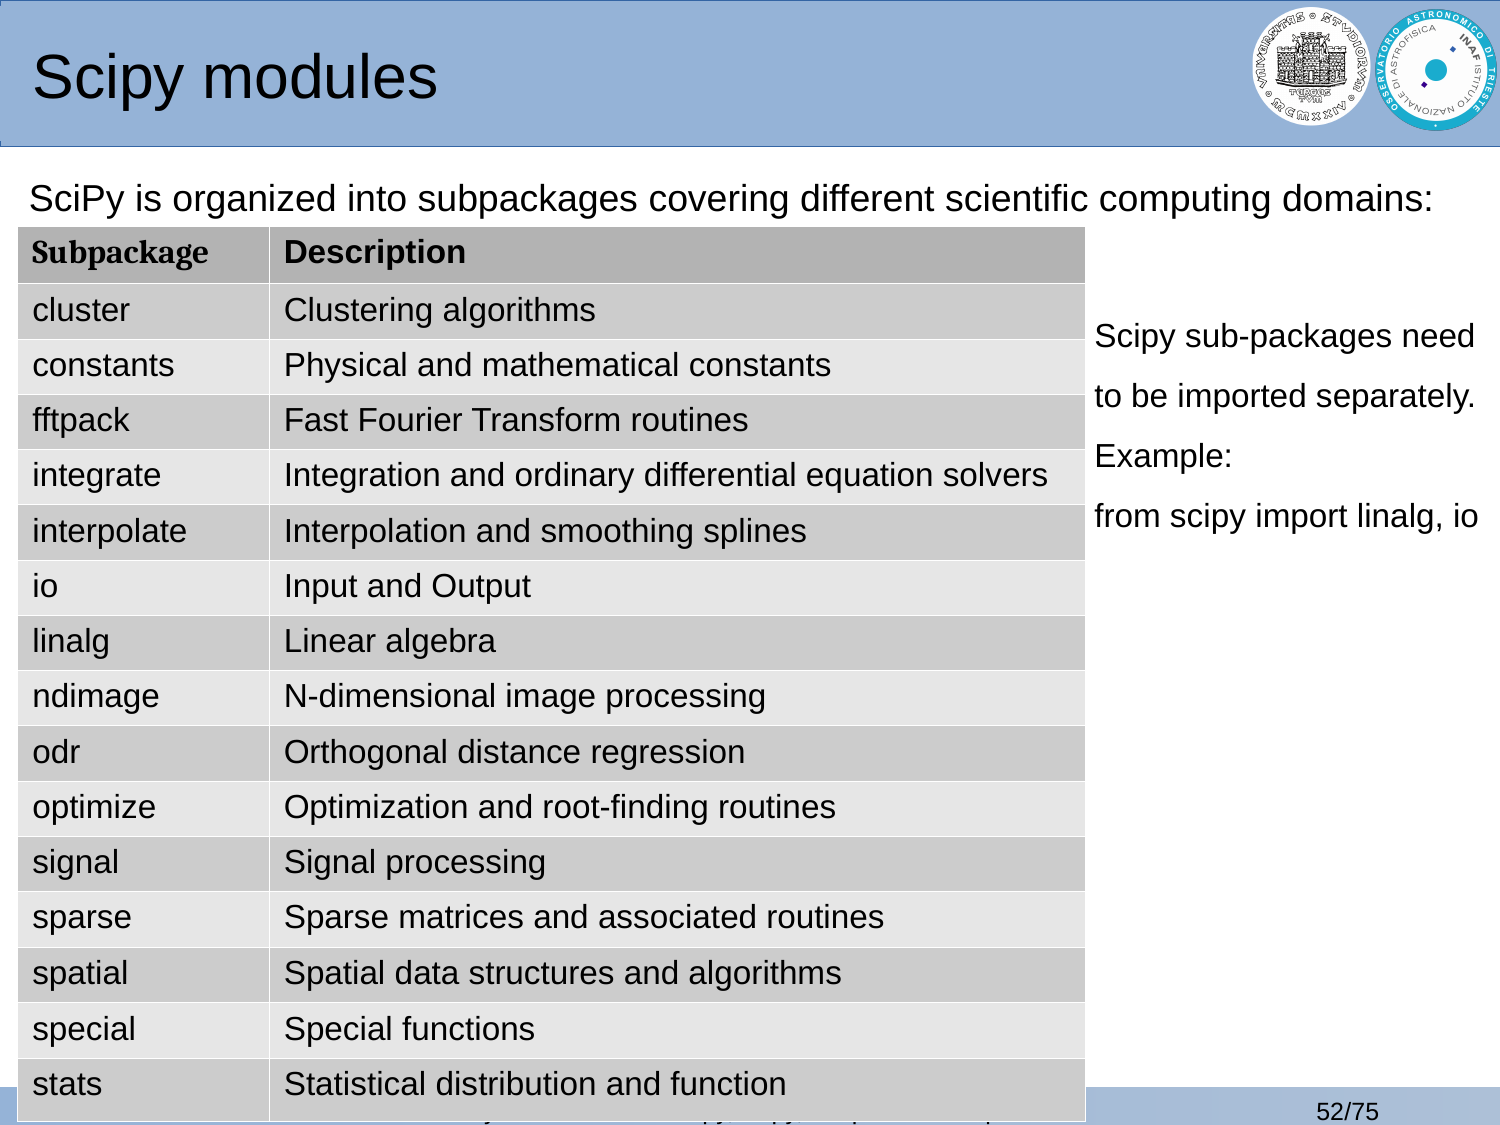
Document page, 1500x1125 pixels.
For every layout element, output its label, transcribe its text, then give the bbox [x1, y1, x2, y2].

table_cell N-dimensional image processing [270, 671, 1079, 725]
table_cell Sparse matrices and associated routines [270, 892, 1079, 947]
table_cell Special functions [270, 1003, 1079, 1058]
text_box Scipy modules [0, 5, 1253, 141]
table_cell Clustering algorithms [270, 284, 1079, 339]
table_cell Interpolation and smoothing splines [270, 505, 1079, 560]
table_cell Input and Output [270, 561, 1079, 615]
list SciPy is organized into subpackages covering different scientific computing domains: [14, 144, 1493, 1045]
table_header Description [270, 227, 1085, 283]
table_cell fftpack [18, 395, 269, 449]
picture [1253, 0, 1500, 156]
table_cell Integration and ordinary differential equation solvers [270, 450, 1079, 504]
table_cell Fast Fourier Transform routines [270, 395, 1079, 449]
table_cell Orthogonal distance regression [270, 726, 1079, 781]
table_cell io [18, 561, 269, 615]
table_cell Statistical distribution and function [270, 1059, 1079, 1121]
table_cell stats [18, 1059, 269, 1121]
table_cell Physical and mathematical constants [270, 340, 1079, 394]
list Scipy sub-packages need to be imported separately. Example: from scipy import linalg, io [1079, 241, 1500, 1125]
table_cell sparse [18, 892, 269, 947]
table_cell constants [18, 340, 269, 394]
table_cell signal [18, 837, 269, 891]
table_cell optimize [18, 782, 269, 836]
table_cell Spatial data structures and algorithms [270, 948, 1079, 1002]
table_cell ndimage [18, 671, 269, 725]
table_cell odr [18, 726, 269, 781]
table_cell special [18, 1003, 269, 1058]
table_cell spatial [18, 948, 269, 1002]
table_cell Signal processing [270, 837, 1079, 891]
table_header Subpackage [18, 227, 269, 283]
table_cell cluster [18, 284, 269, 339]
table_cell Optimization and root-finding routines [270, 782, 1079, 836]
table_cell Linear algebra [270, 616, 1079, 670]
table_cell linalg [18, 616, 269, 670]
table_cell integrate [18, 450, 269, 504]
table_cell interpolate [18, 505, 269, 560]
